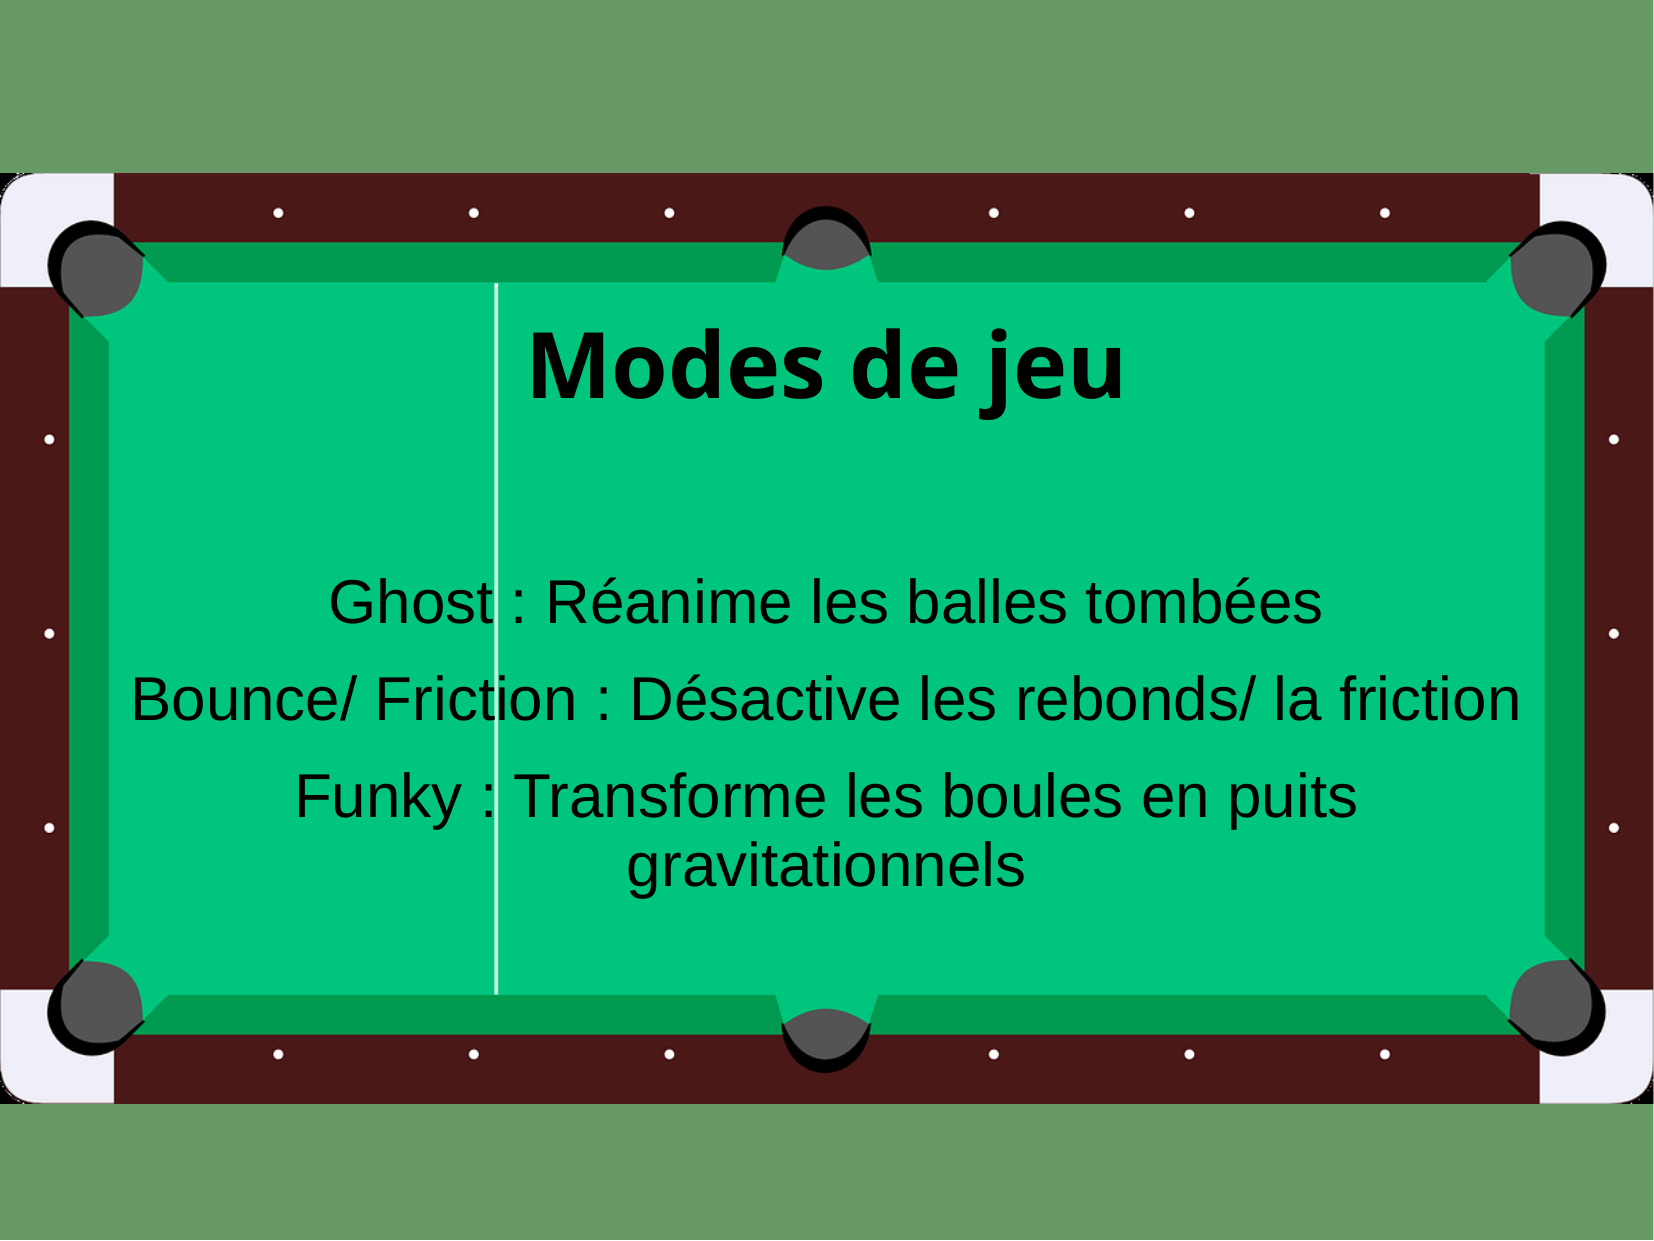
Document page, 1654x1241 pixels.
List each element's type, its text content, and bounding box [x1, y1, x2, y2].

list Ghost : Réanime les balles tombées Bounce/ Friction : Désactive les rebonds/ la friction Funky : Transforme les boules en puits gravitationnels [118, 566, 1536, 945]
picture [0, 173, 1654, 1104]
title Modes de jeu [141, 259, 1512, 467]
